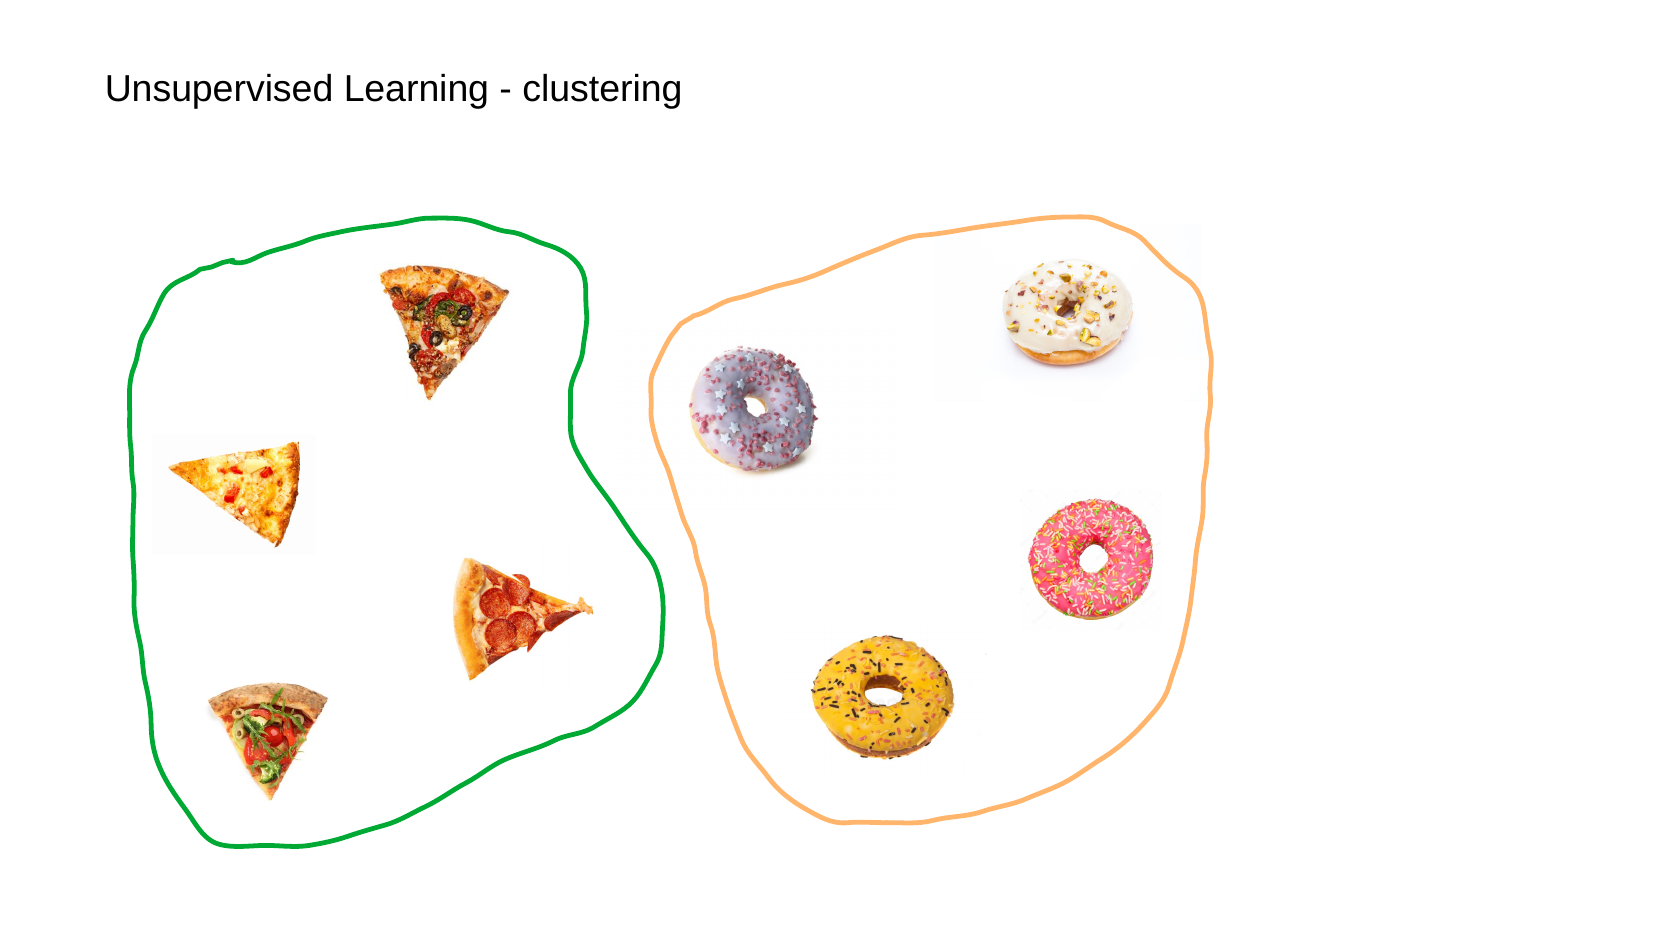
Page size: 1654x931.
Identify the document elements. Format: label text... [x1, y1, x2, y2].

picture [152, 434, 316, 556]
picture [420, 539, 618, 691]
picture [935, 224, 976, 231]
picture [654, 320, 901, 511]
picture [935, 224, 1201, 401]
picture [1121, 224, 1201, 290]
picture [180, 660, 355, 811]
text_box Unsupervised Learning - clustering [90, 60, 736, 159]
picture [341, 255, 541, 406]
picture [1020, 489, 1161, 631]
picture [615, 320, 680, 511]
picture [780, 619, 987, 781]
